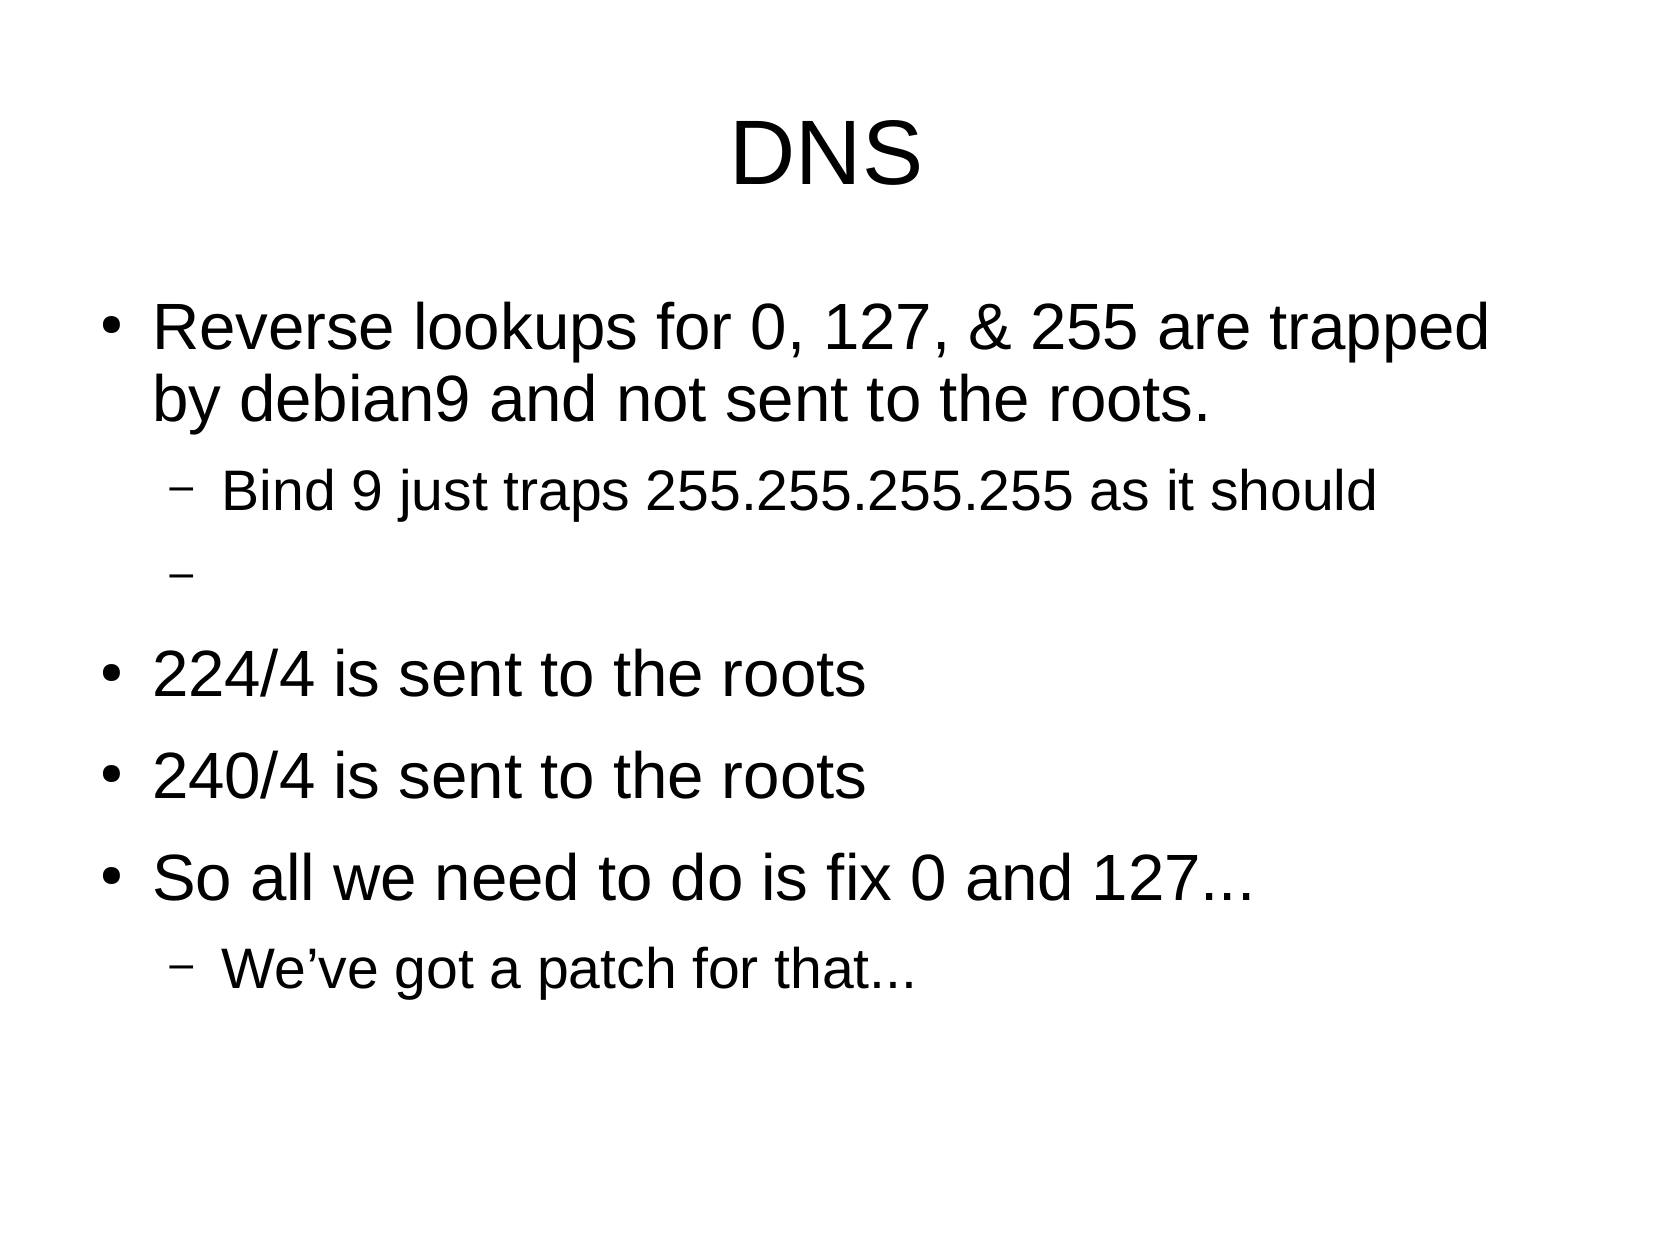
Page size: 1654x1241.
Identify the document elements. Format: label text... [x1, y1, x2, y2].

list Reverse lookups for 0, 127, & 255 are trapped by debian9 and not sent to the roots. Bind 9 just traps 255.255.255.255 as it should 224/4 is sent to the roots 240/4 is sent to the roots So all we need to do is fix 0 and 127... We’ve got a patch for that... [82, 290, 1571, 1010]
title DNS [82, 49, 1571, 257]
